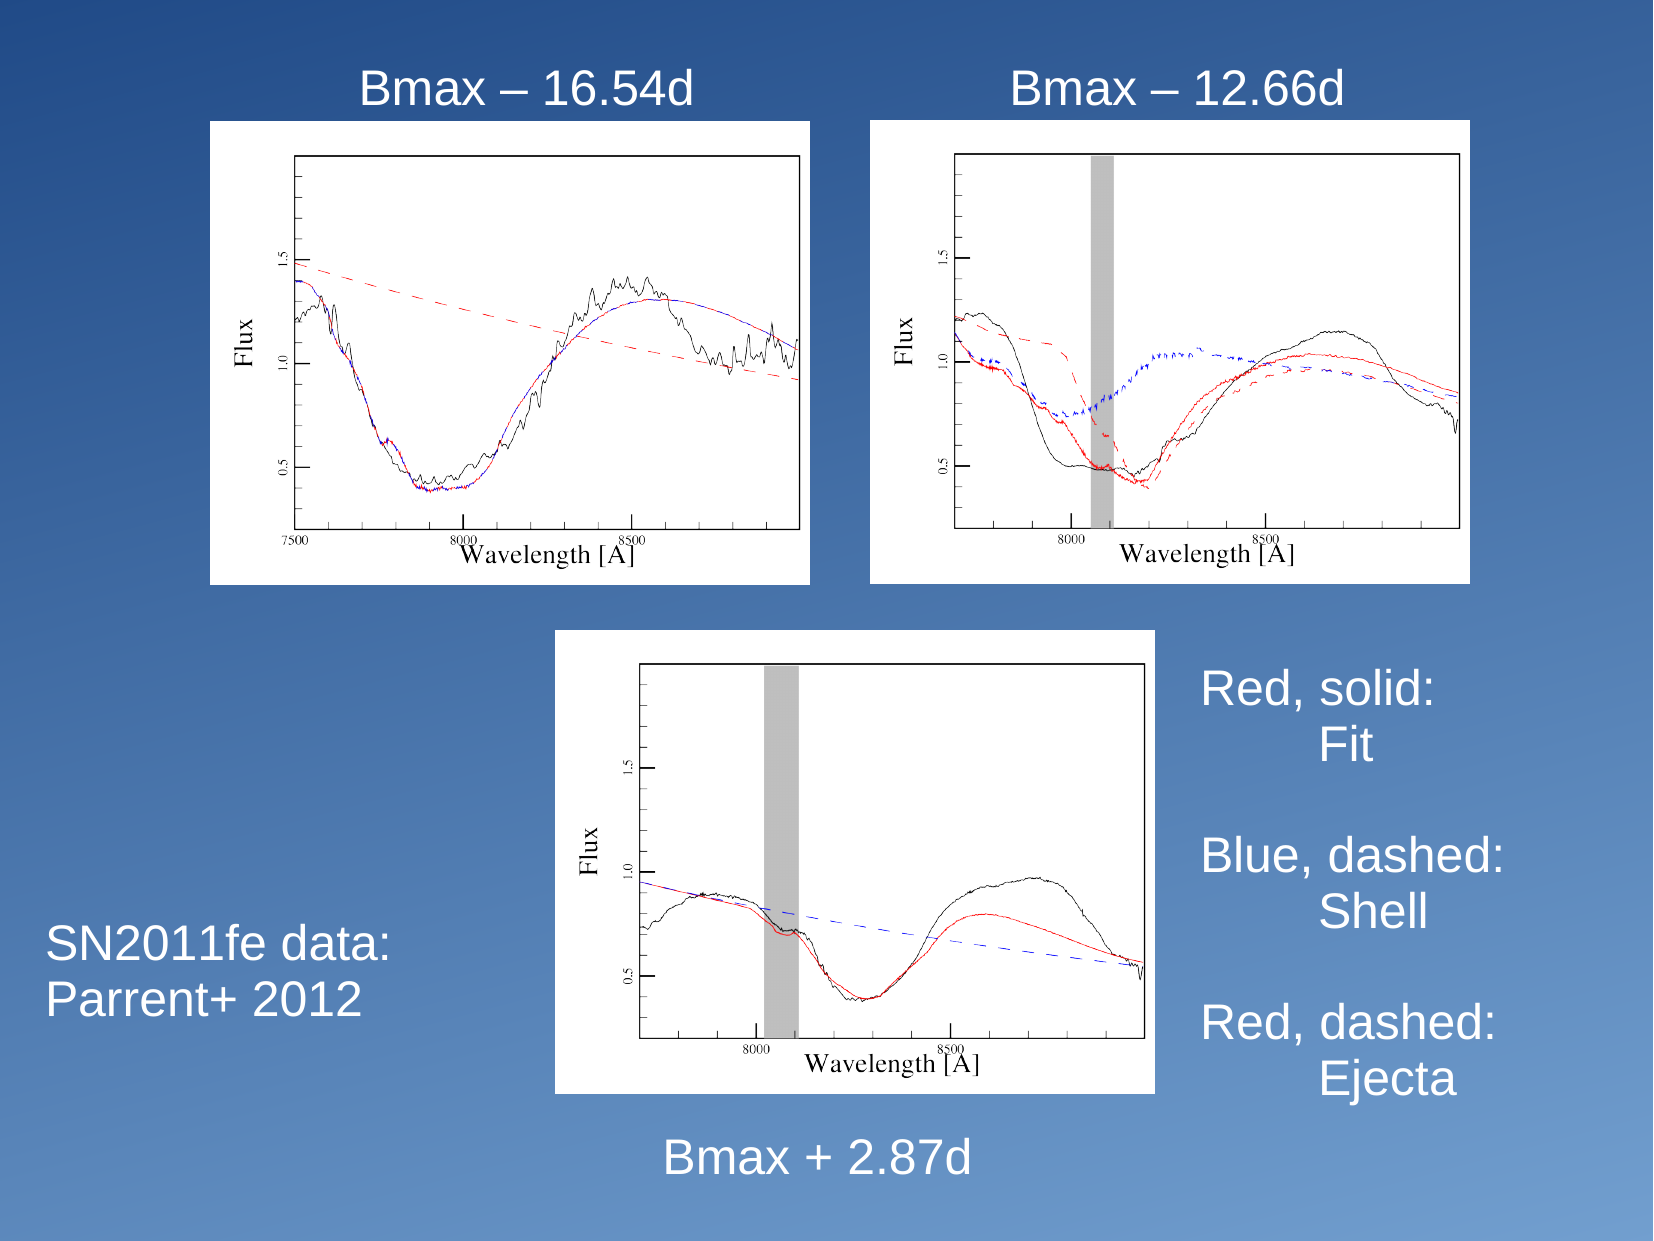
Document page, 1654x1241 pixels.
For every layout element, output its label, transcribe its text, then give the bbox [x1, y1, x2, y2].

text_box Red, solid: Fit Blue, dashed: Shell Red, dashed: Ejecta [1200, 660, 1606, 1107]
text_box Bmax + 2.87d [555, 1129, 1081, 1186]
picture [210, 121, 811, 586]
picture [555, 630, 1156, 1094]
text_box Bmax – 12.66d [915, 60, 1441, 116]
text_box Bmax – 16.54d [264, 60, 790, 116]
picture [870, 120, 1471, 584]
text_box SN2011fe data: Parrent+ 2012 [45, 915, 481, 1139]
